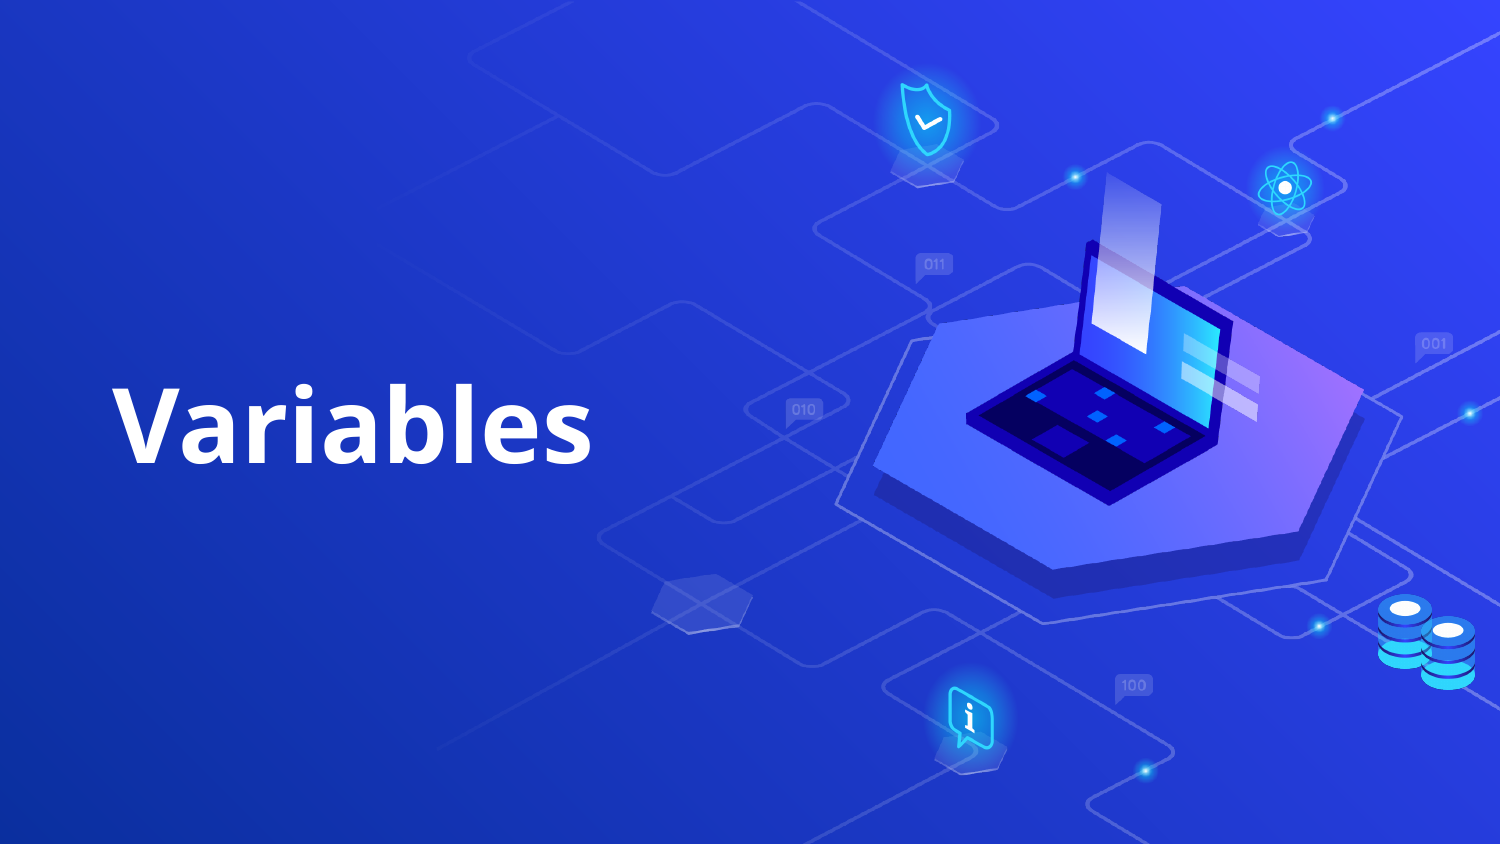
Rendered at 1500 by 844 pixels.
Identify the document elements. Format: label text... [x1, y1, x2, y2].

text_box Variables [112, 326, 857, 517]
picture [0, 0, 1500, 844]
